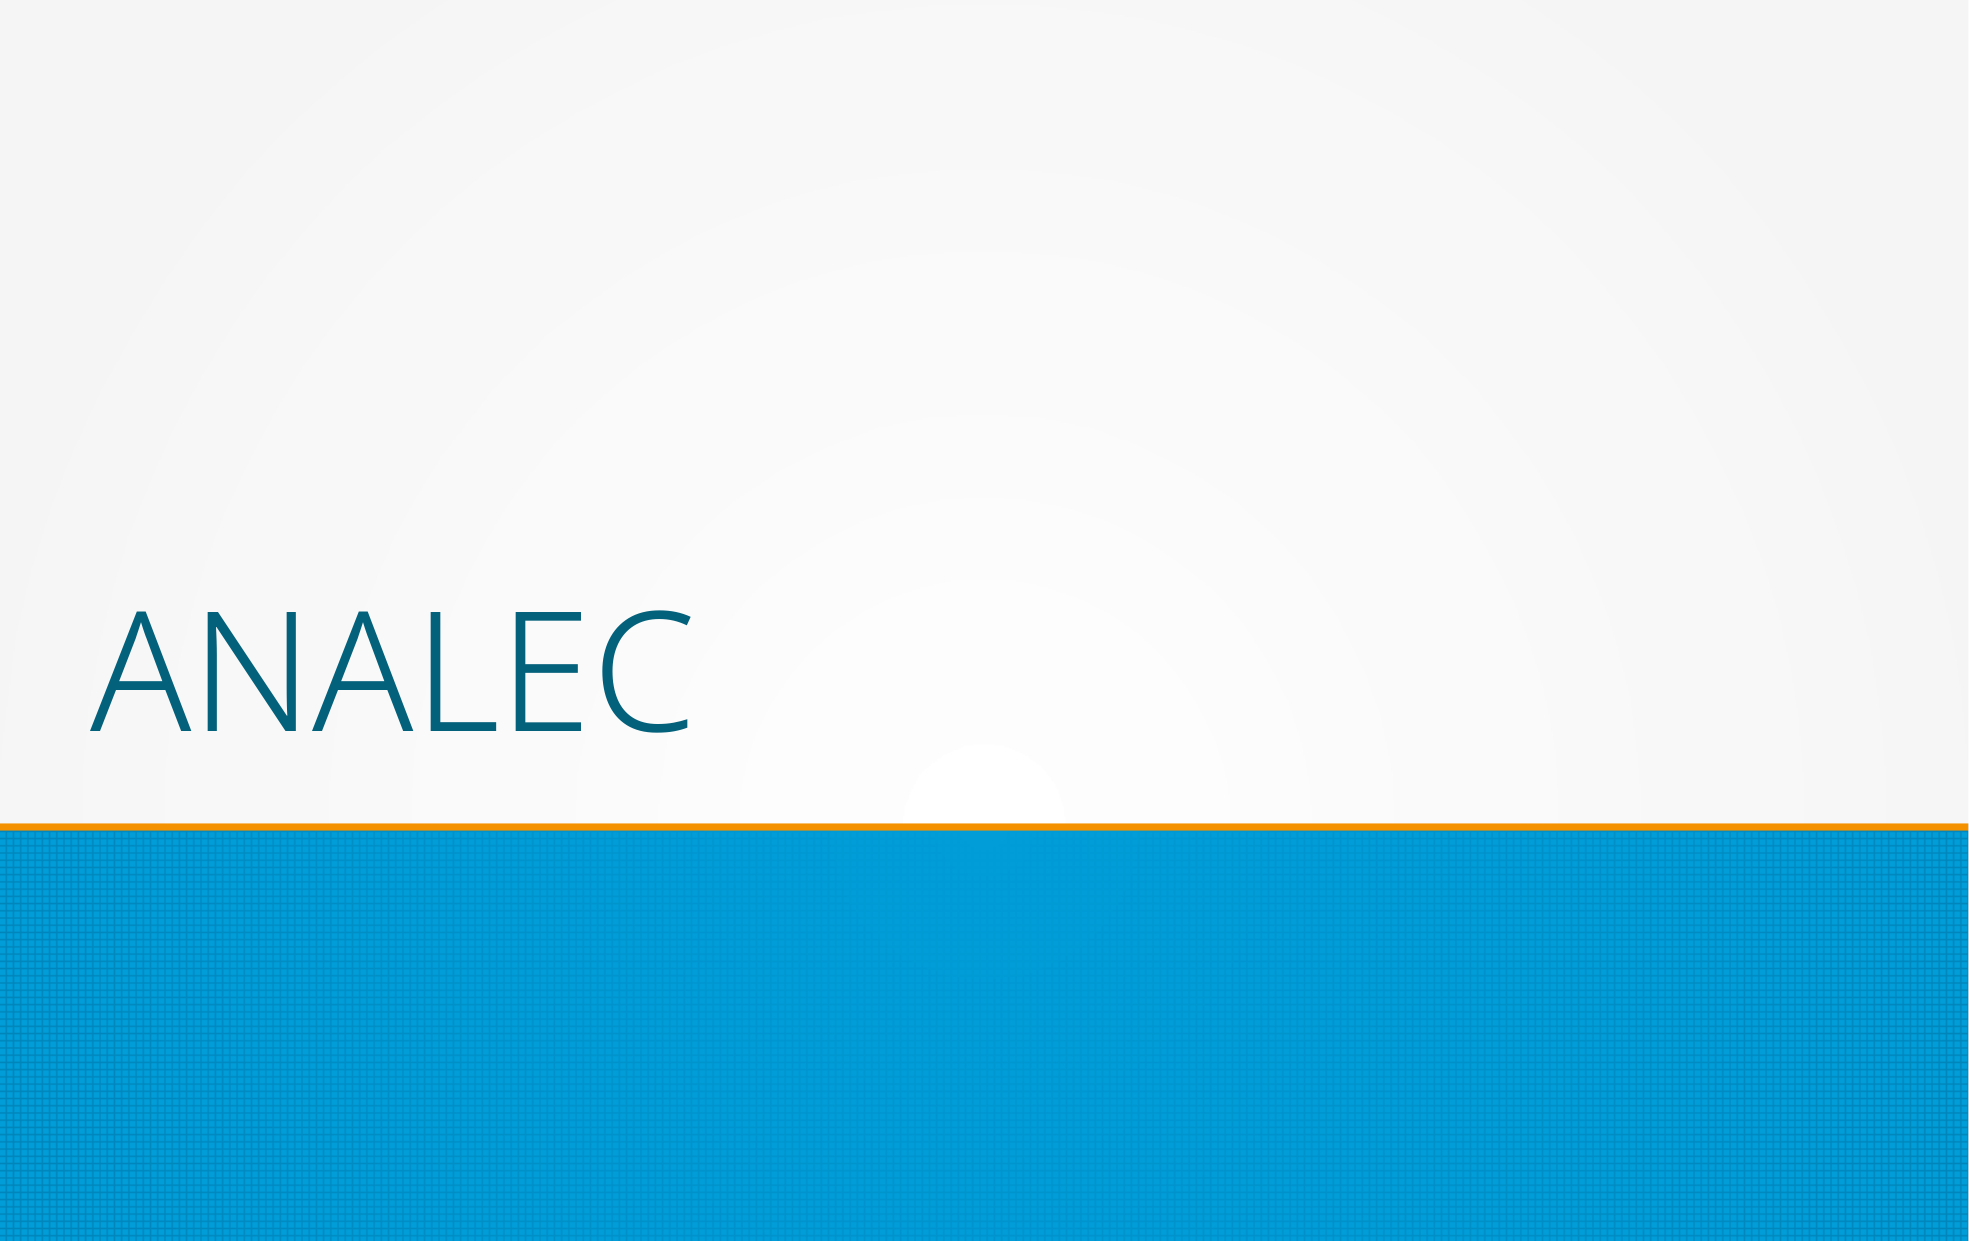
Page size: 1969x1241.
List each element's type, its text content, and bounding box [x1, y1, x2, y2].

title ANALEC [90, 49, 1862, 781]
picture [0, 0, 1969, 830]
